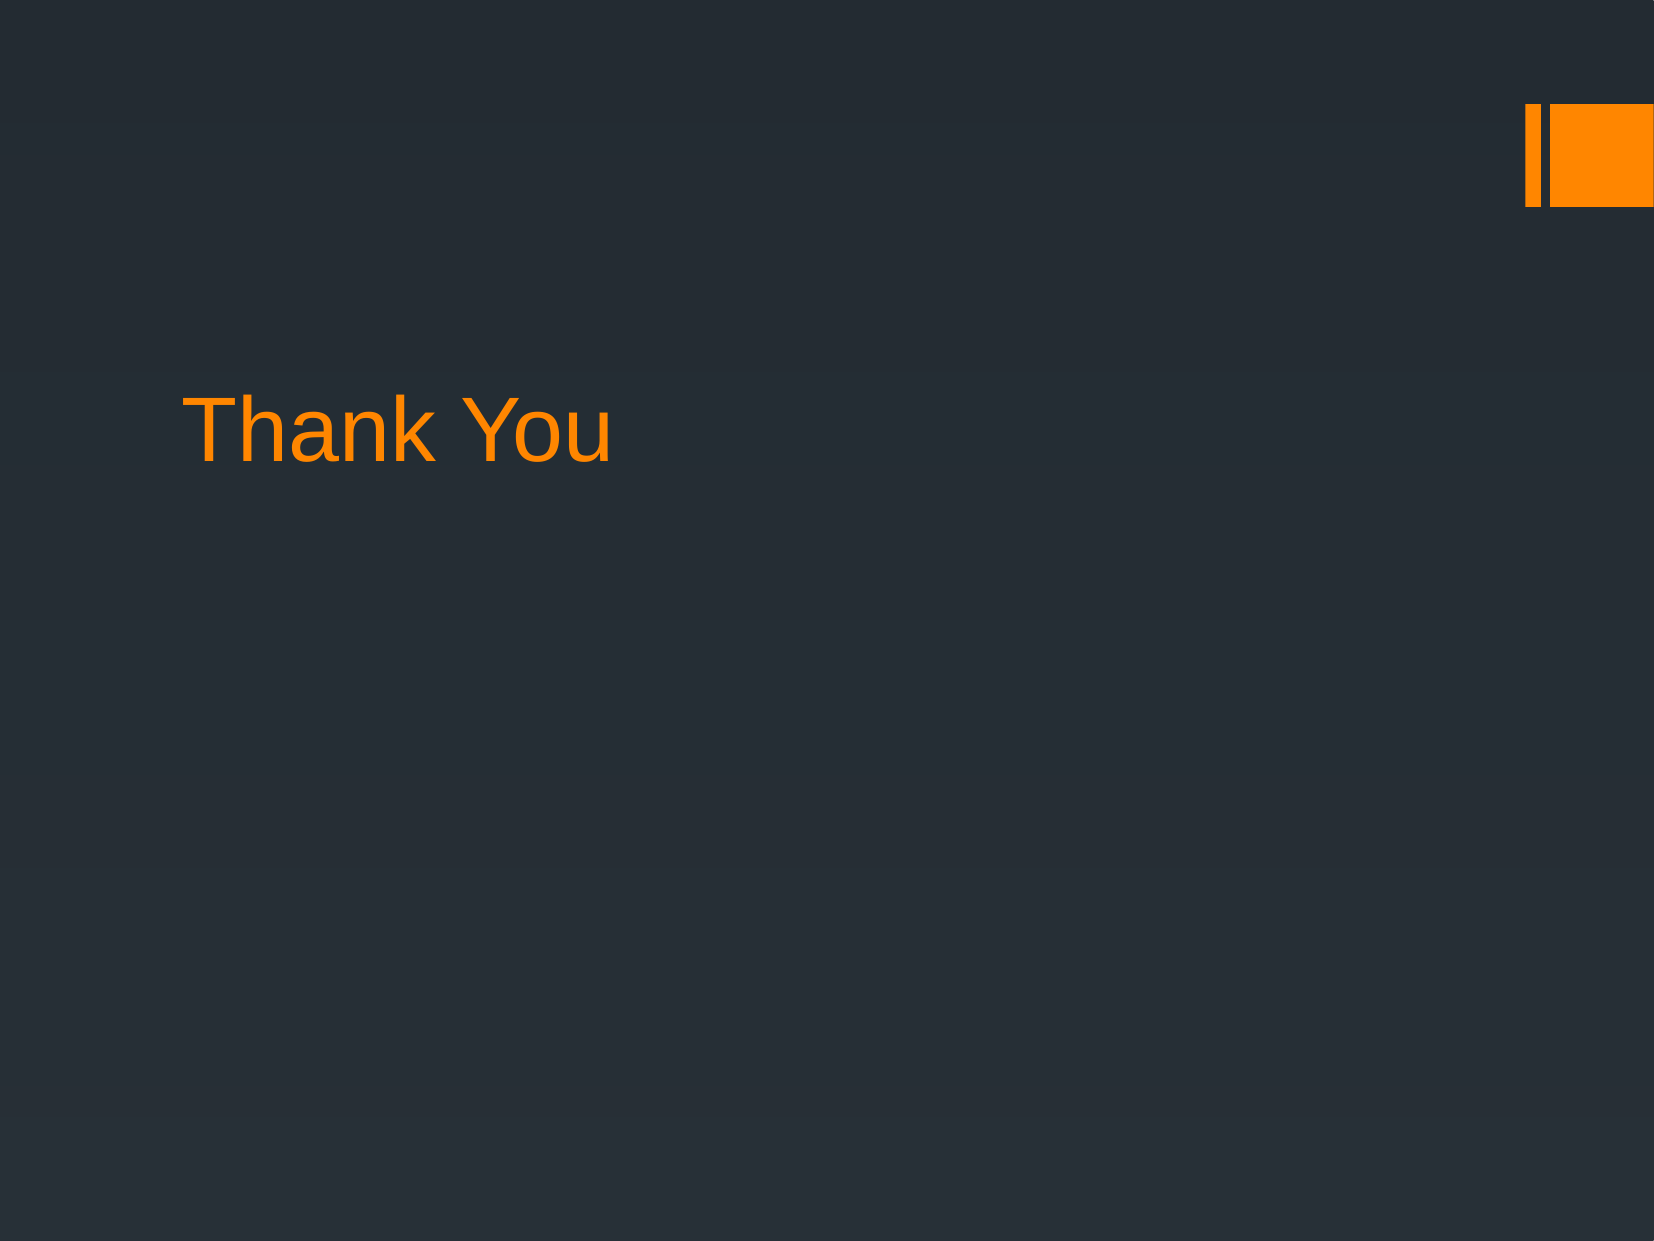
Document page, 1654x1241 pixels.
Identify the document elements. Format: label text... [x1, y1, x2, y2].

title Thank You [165, 279, 1489, 489]
